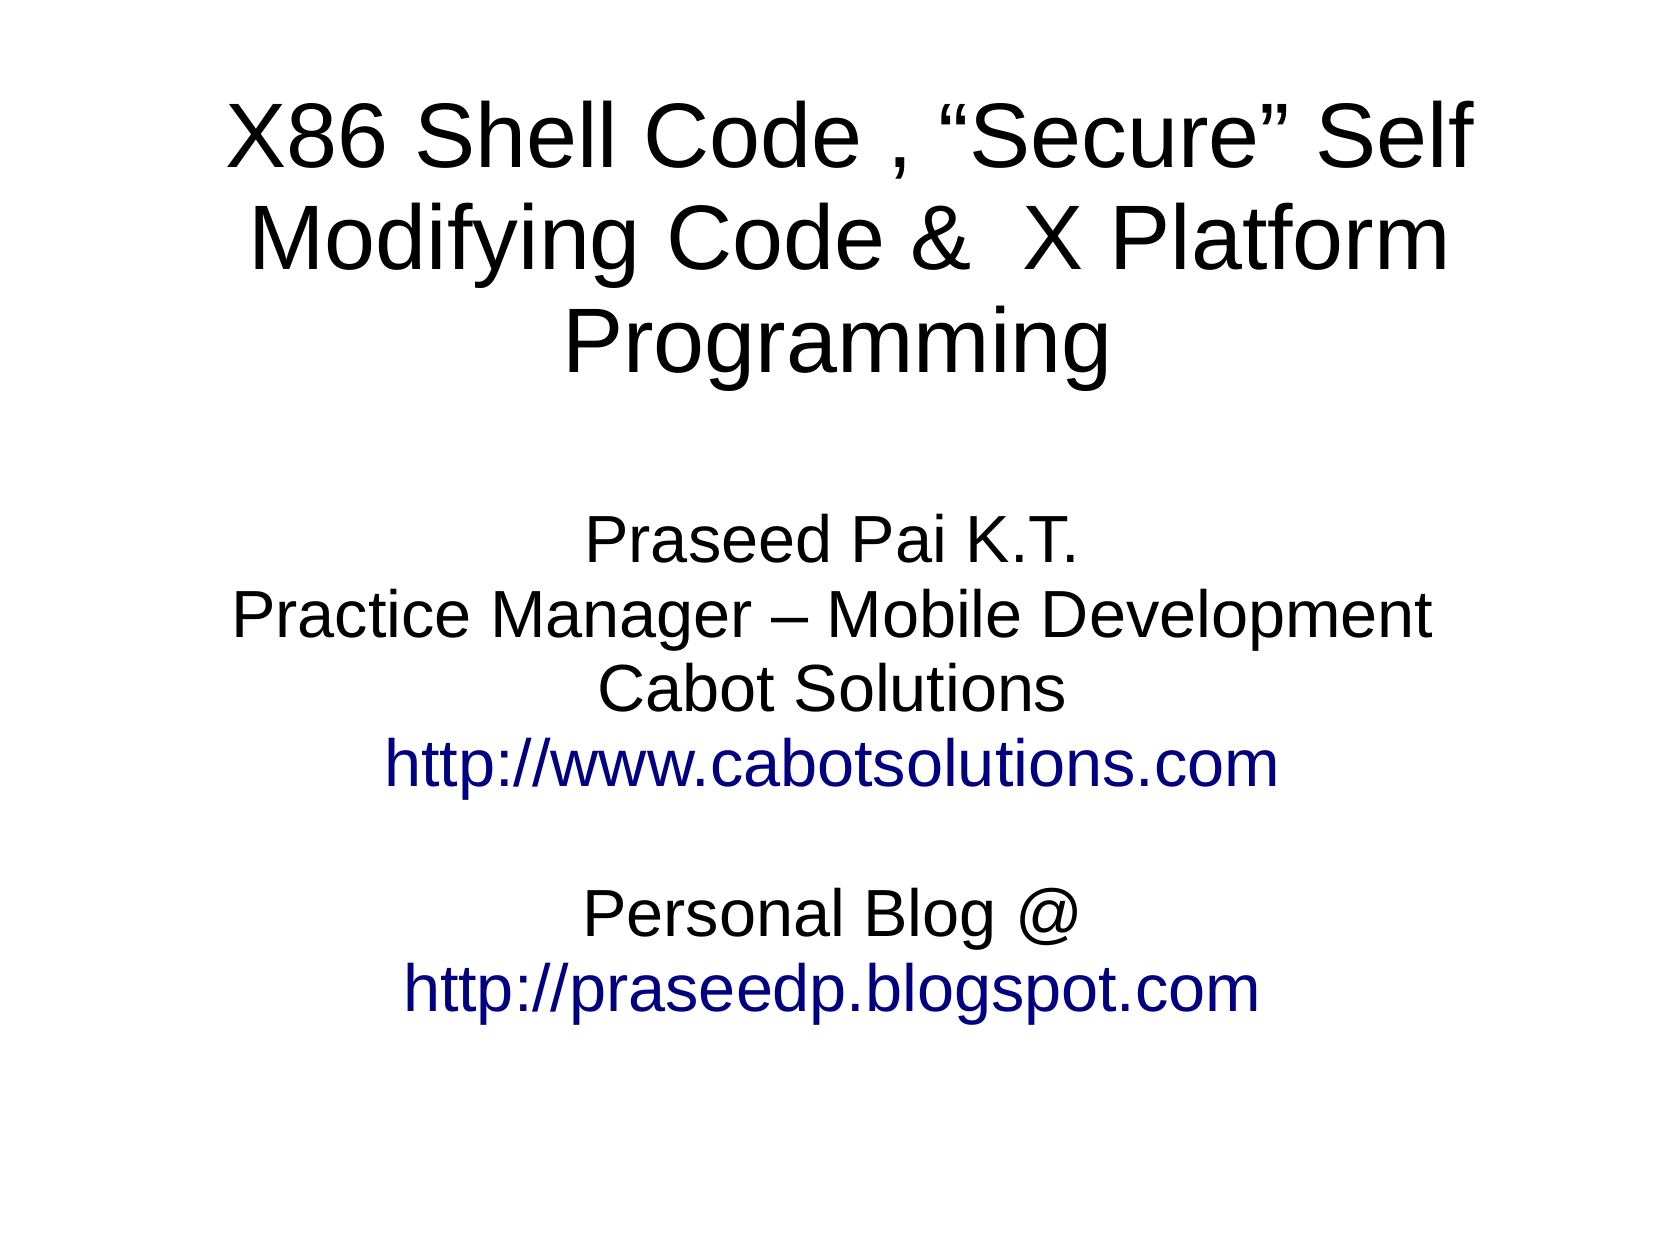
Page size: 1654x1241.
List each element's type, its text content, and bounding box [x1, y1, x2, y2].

subtitle Praseed Pai K.T. Practice Manager – Mobile Development Cabot Solutions http://www.cabotsolutions.com Personal Blog @ http://praseedp.blogspot.com [88, 495, 1577, 1182]
title X86 Shell Code , “Secure” Self Modifying Code & X Platform Programming [106, 84, 1595, 392]
